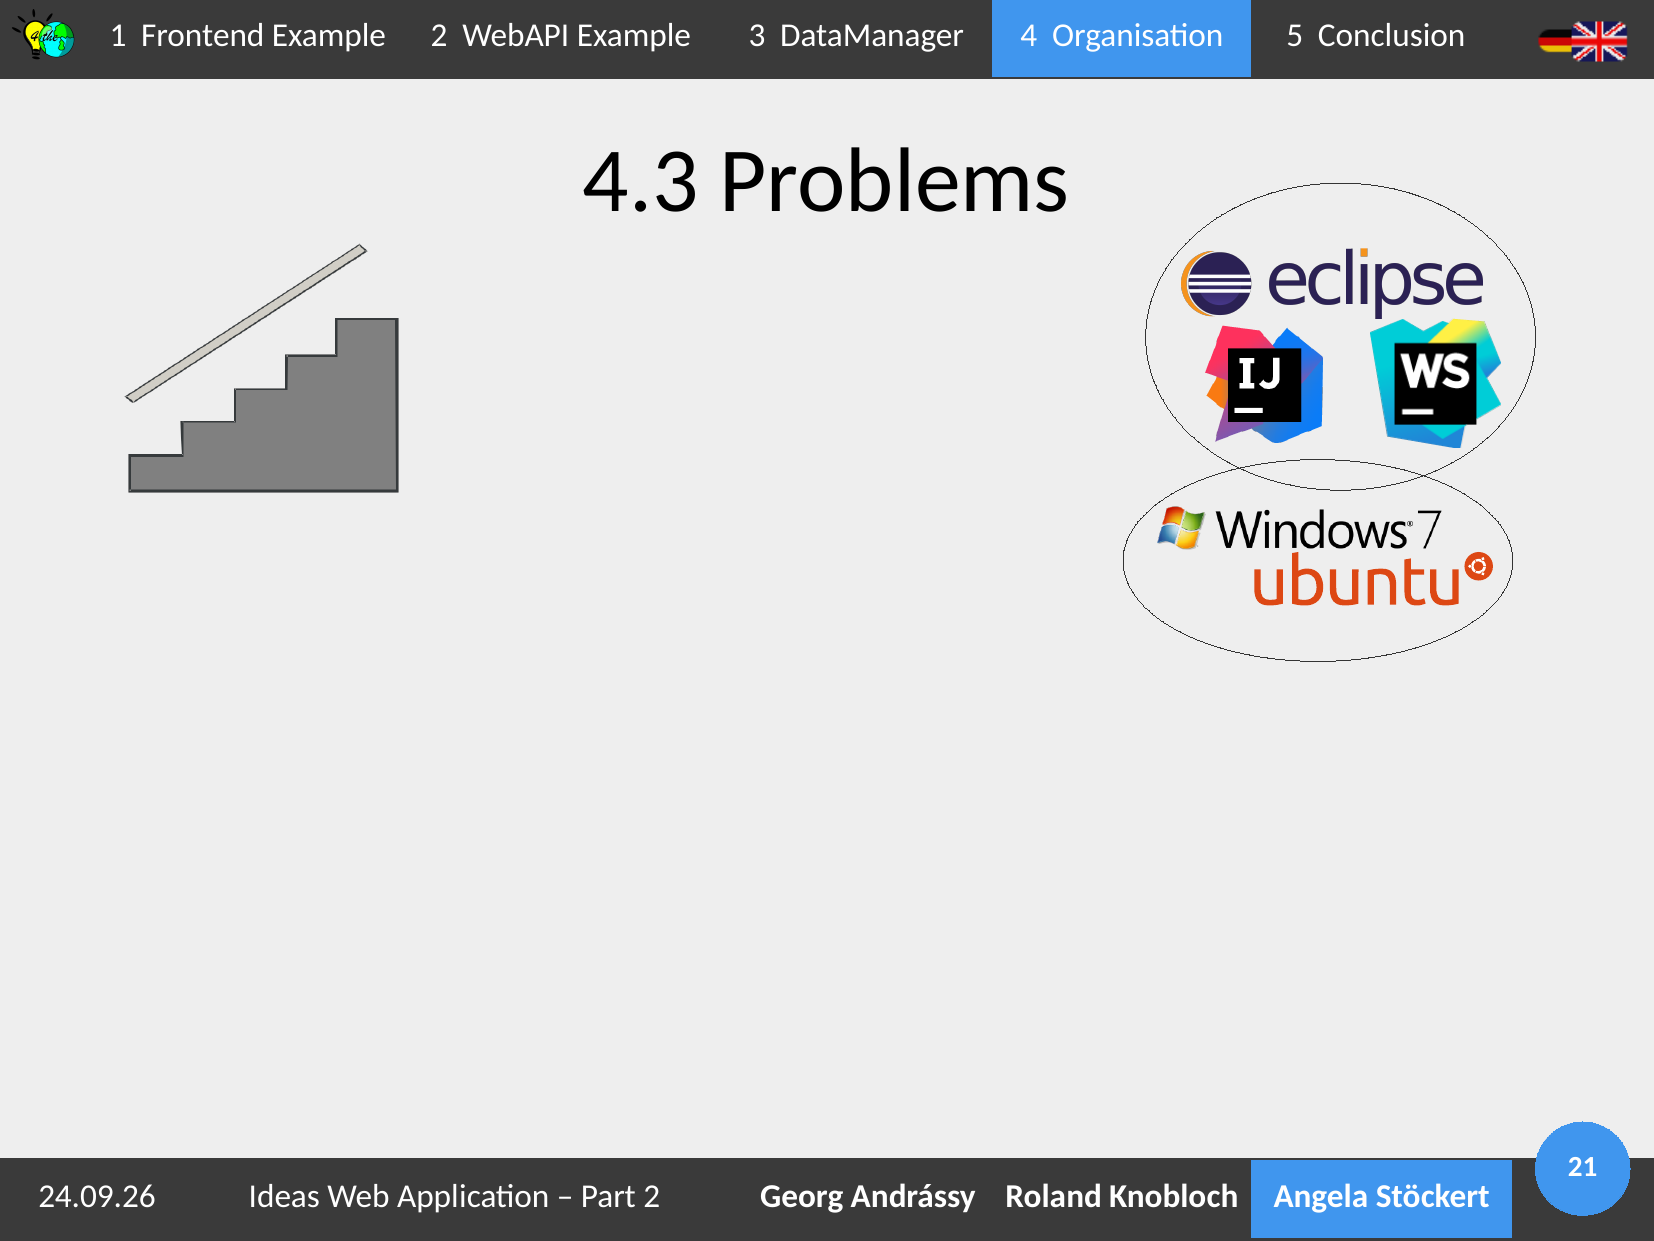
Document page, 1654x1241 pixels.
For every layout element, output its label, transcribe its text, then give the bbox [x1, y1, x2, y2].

text_box 5 Conclusion [1251, 0, 1501, 77]
text_box Georg Andrássy [744, 1160, 992, 1238]
picture [2, 0, 83, 79]
text_box 1 Frontend Example [94, 0, 401, 77]
picture [1536, 18, 1629, 64]
text_box Ideas Web Application – Part 2 [242, 1160, 668, 1238]
text_box 4 Organisation [992, 0, 1251, 77]
picture [1181, 248, 1501, 448]
text_box 3 DataManager [720, 0, 992, 77]
picture [124, 230, 420, 526]
picture [1205, 325, 1323, 443]
picture [1151, 490, 1543, 668]
text_box 2 WebAPI Example [401, 0, 720, 77]
text_box Angela Stöckert [1251, 1160, 1512, 1238]
title 4.3 Problems [82, 106, 1571, 272]
text_box Roland Knobloch [992, 1160, 1251, 1238]
